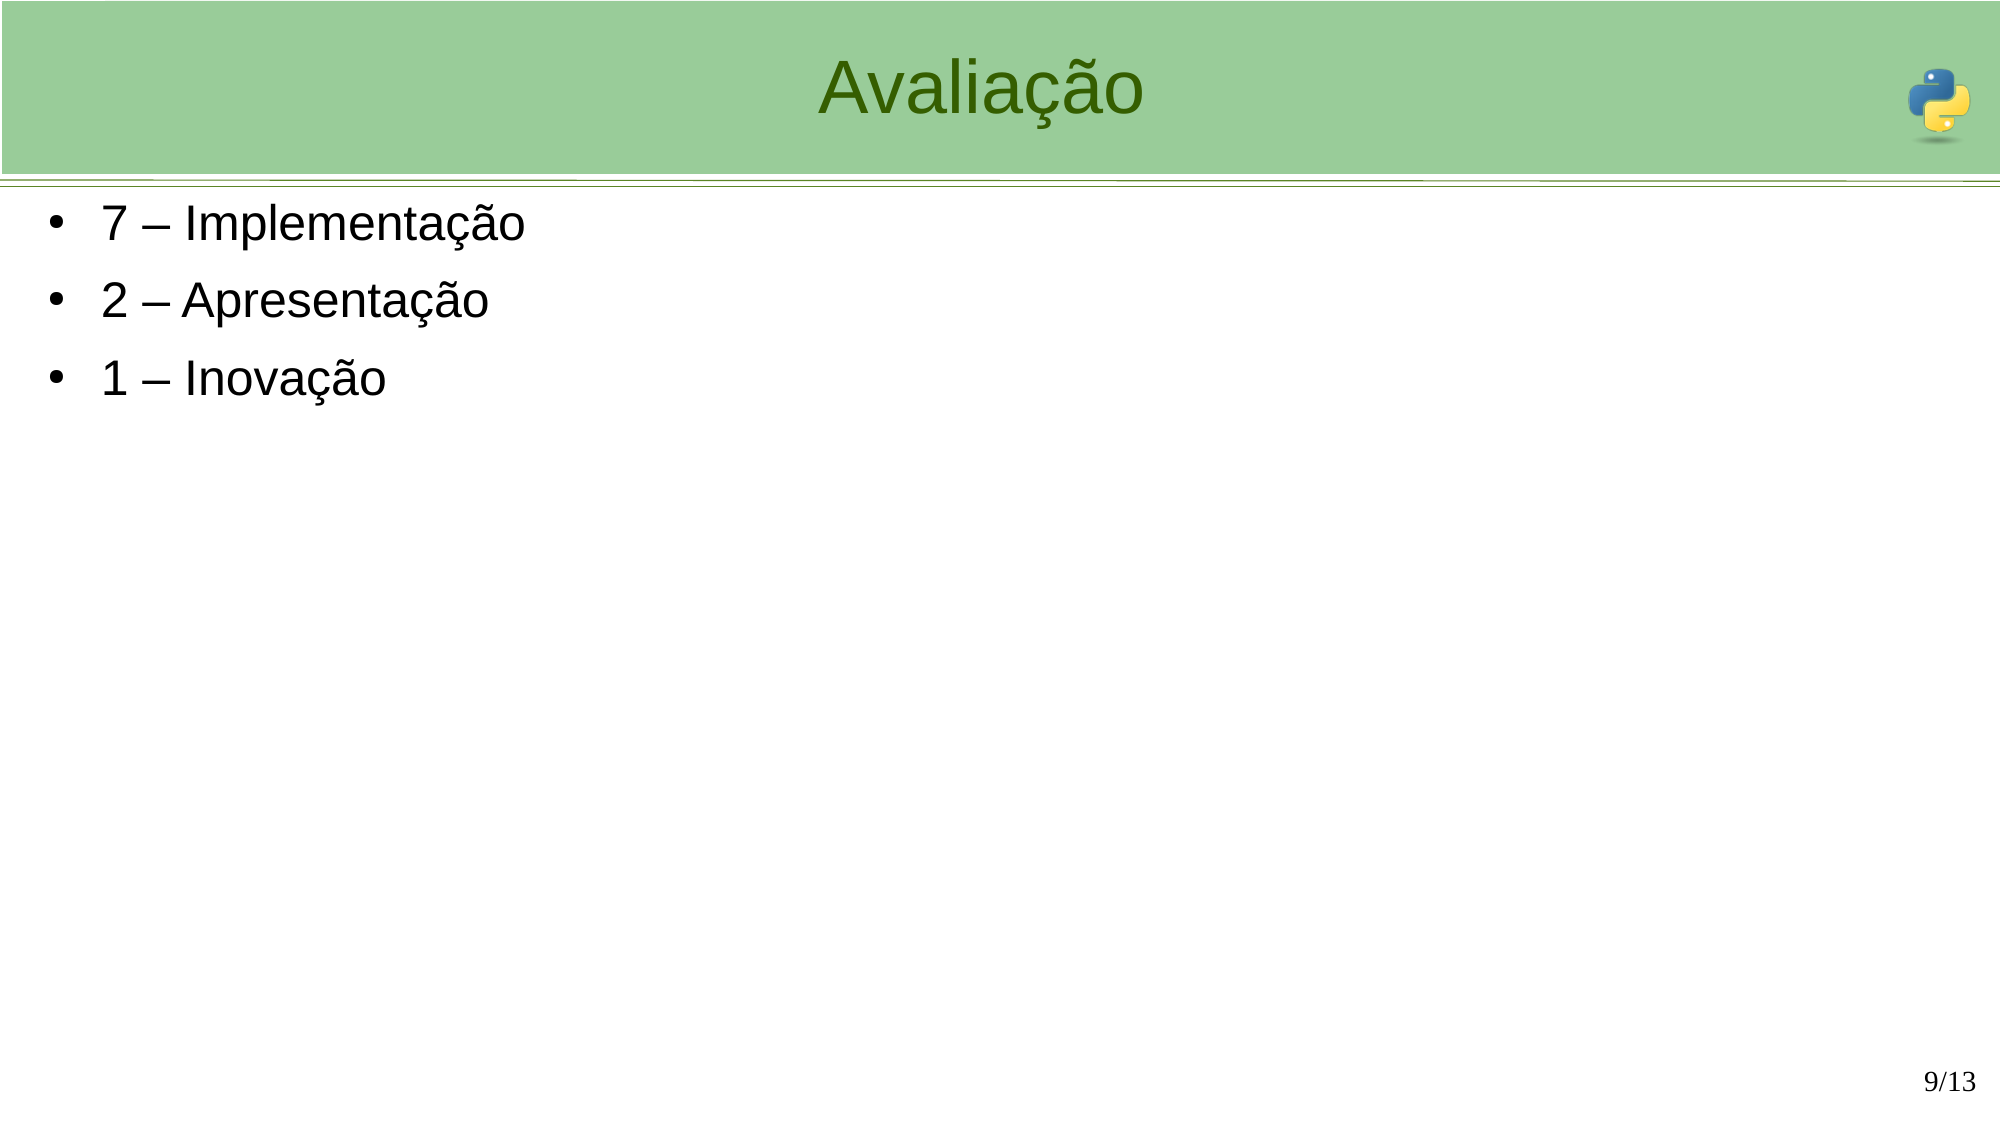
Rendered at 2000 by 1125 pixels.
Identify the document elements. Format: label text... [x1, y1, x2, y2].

list 7 – Implementação 2 – Apresentação 1 – Inovação [30, 195, 1966, 848]
picture [1901, 59, 1979, 148]
title Avaliação [105, 0, 1861, 174]
